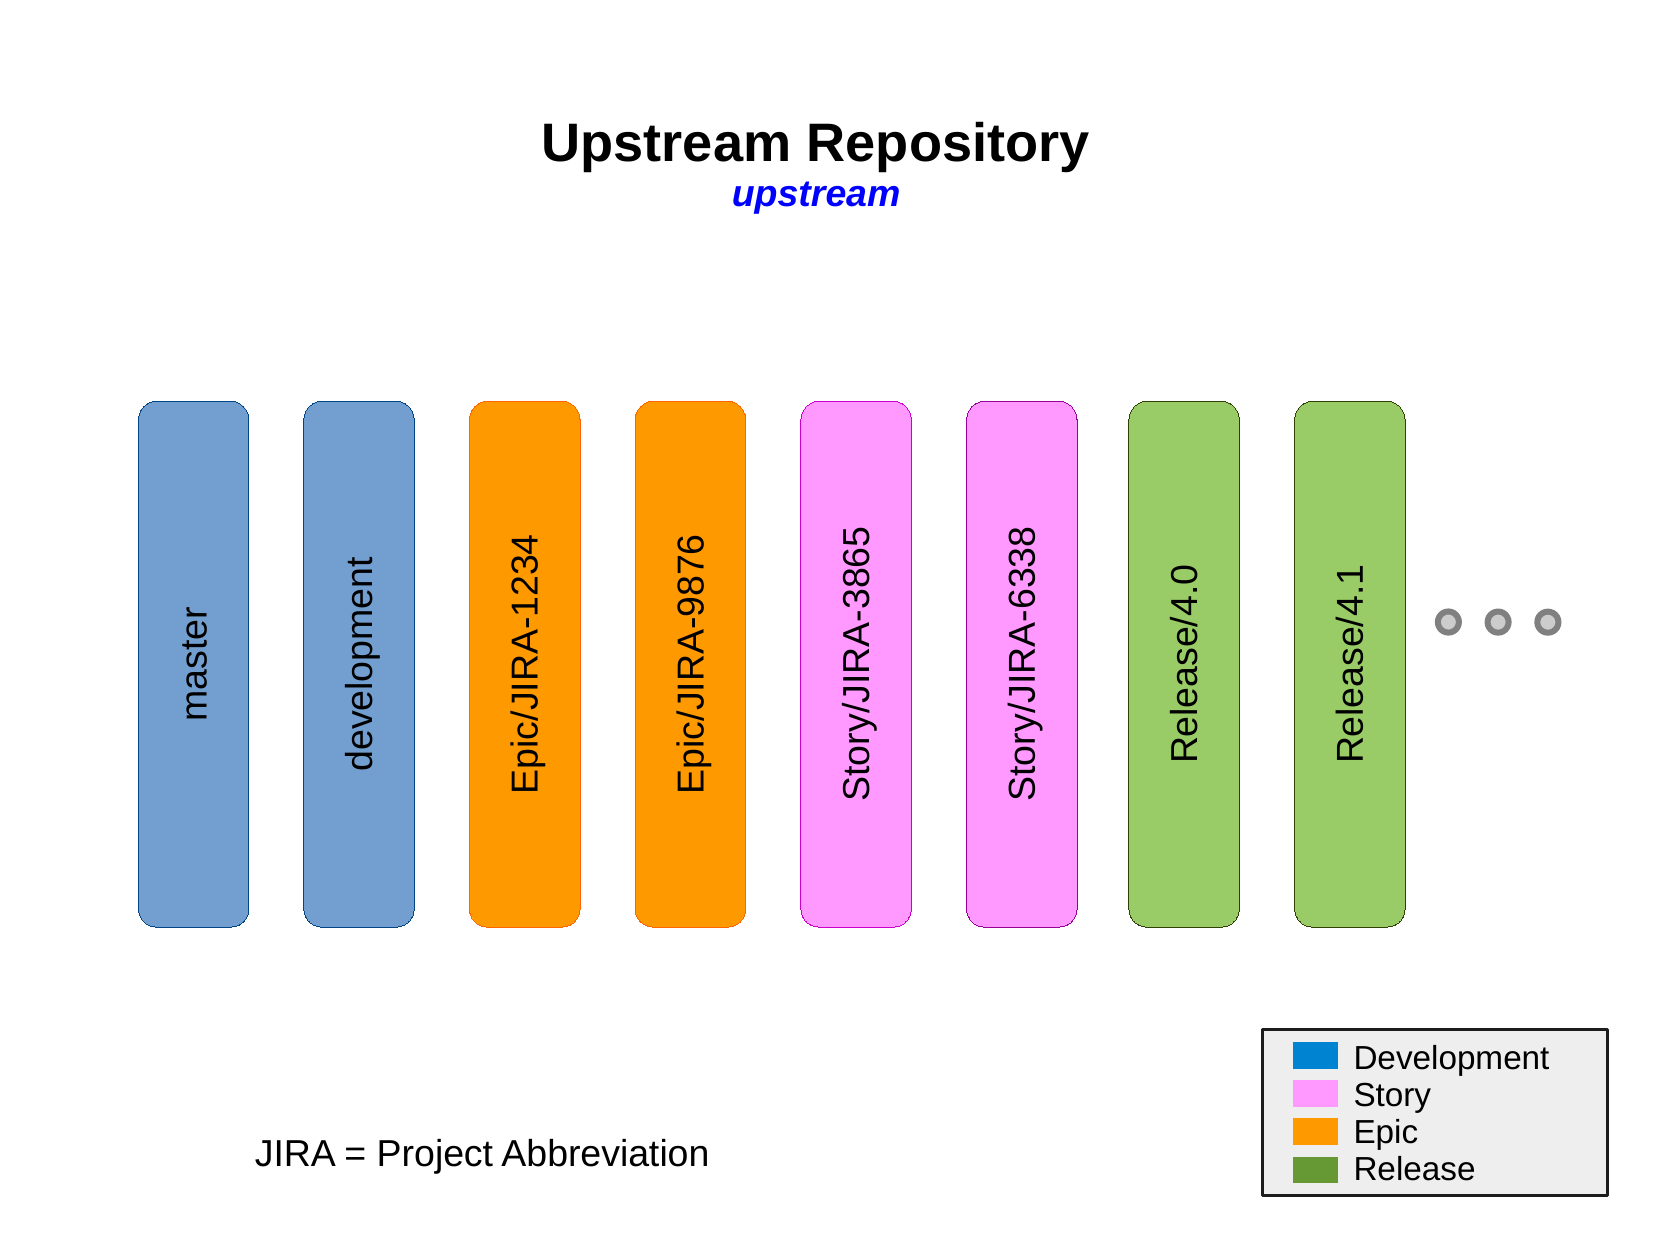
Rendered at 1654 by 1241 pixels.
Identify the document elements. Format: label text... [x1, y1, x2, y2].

text_box master [138, 401, 249, 928]
text_box Epic/JIRA-1234 [469, 401, 581, 928]
text_box [1262, 1029, 1608, 1196]
text_box JIRA = Project Abbreviation [240, 1125, 725, 1182]
text_box [1487, 611, 1509, 633]
text_box Release/4.0 [1128, 401, 1240, 928]
text_box Development Story Epic Release [1338, 1032, 1654, 1196]
text_box development [303, 401, 415, 928]
text_box Story/JIRA-6338 [966, 401, 1078, 928]
text_box Epic/JIRA-9876 [635, 401, 746, 928]
text_box [1437, 611, 1459, 633]
text_box Story/JIRA-3865 [800, 401, 912, 928]
text_box Release/4.1 [1294, 401, 1406, 928]
text_box [1537, 611, 1559, 633]
text_box Upstream Repository upstream [526, 105, 1127, 226]
